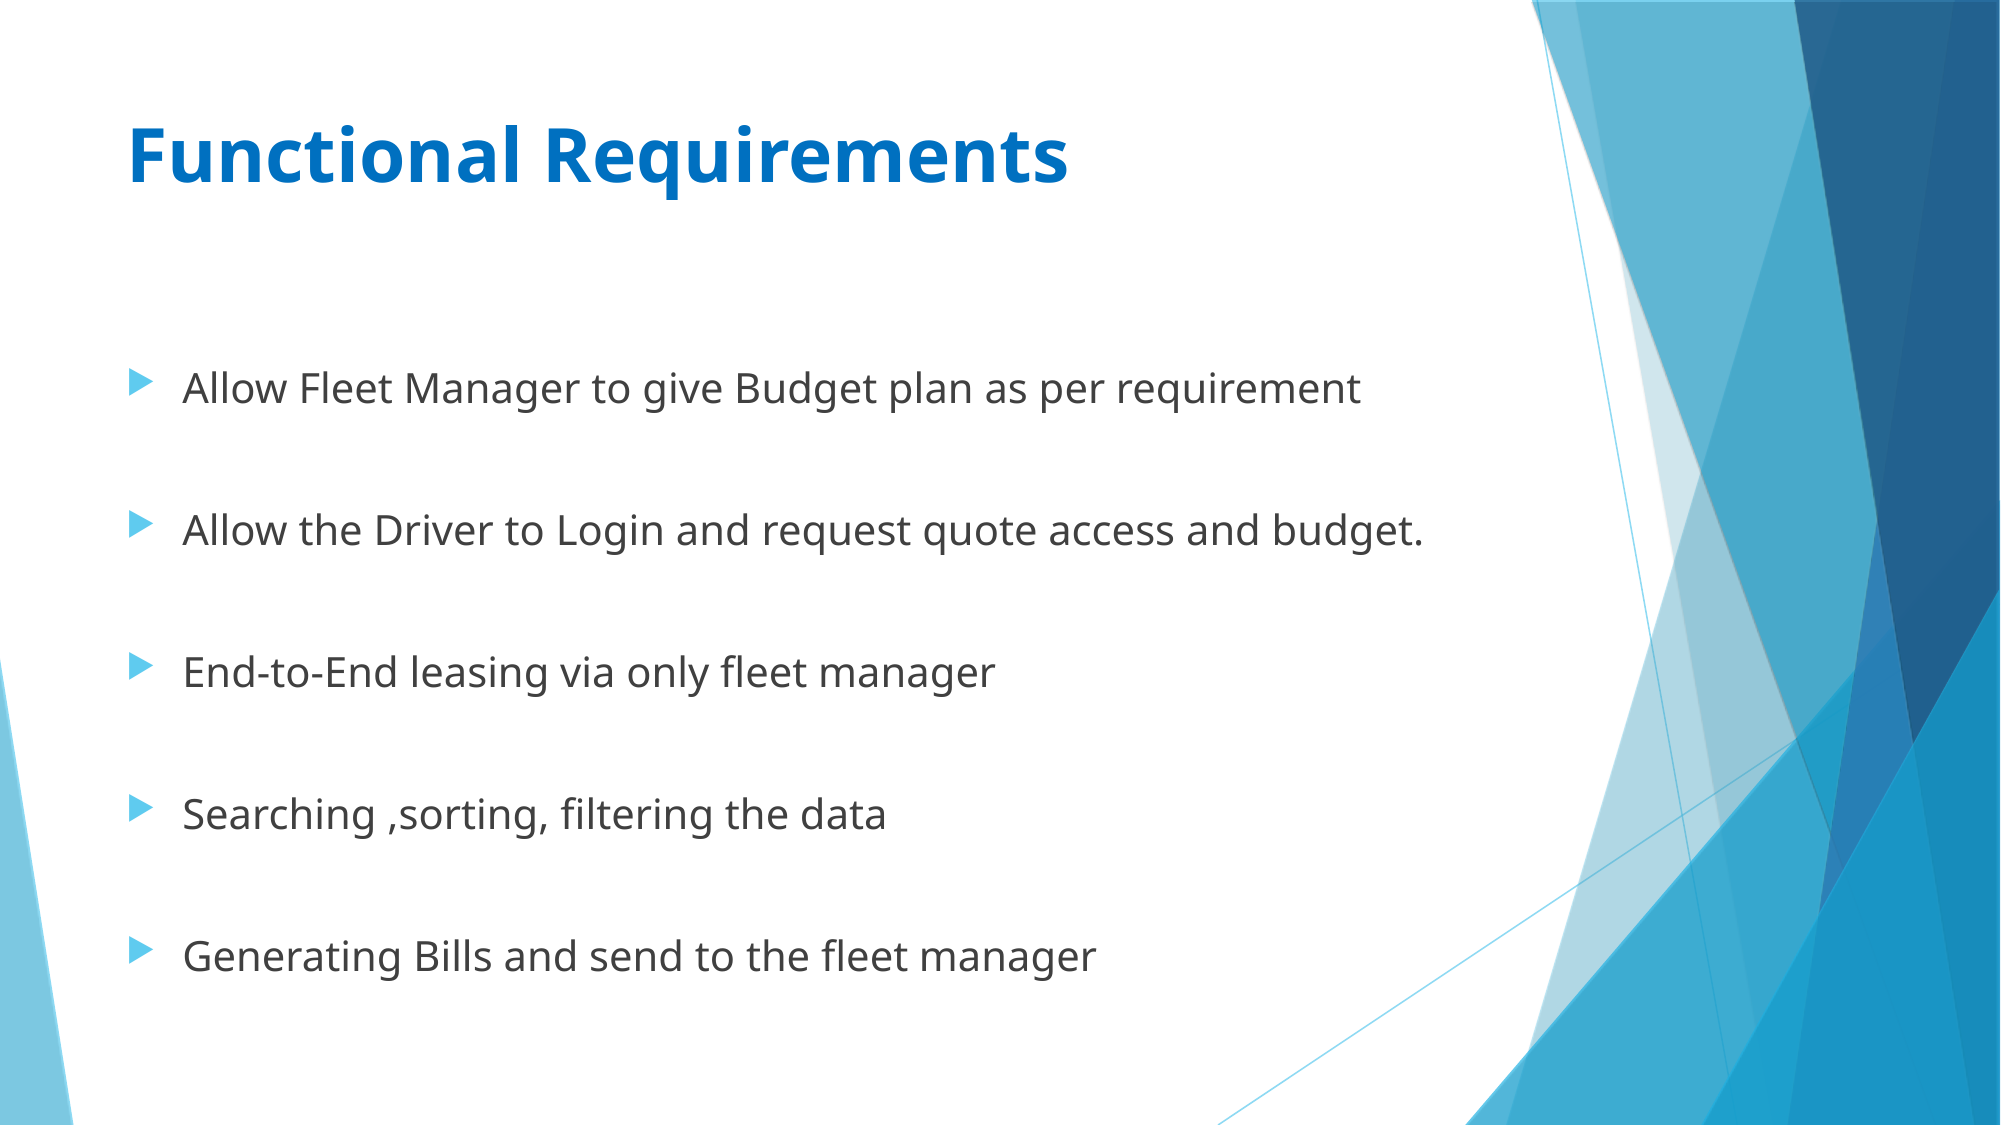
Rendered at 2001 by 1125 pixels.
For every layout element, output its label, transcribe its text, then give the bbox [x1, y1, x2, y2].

list Allow Fleet Manager to give Budget plan as per requirement Allow the Driver to Login and request quote access and budget. End-to-End leasing via only fleet manager Searching ,sorting, filtering the data Generating Bills and send to the fleet manager [111, 354, 1522, 992]
title Functional Requirements [111, 99, 1522, 317]
